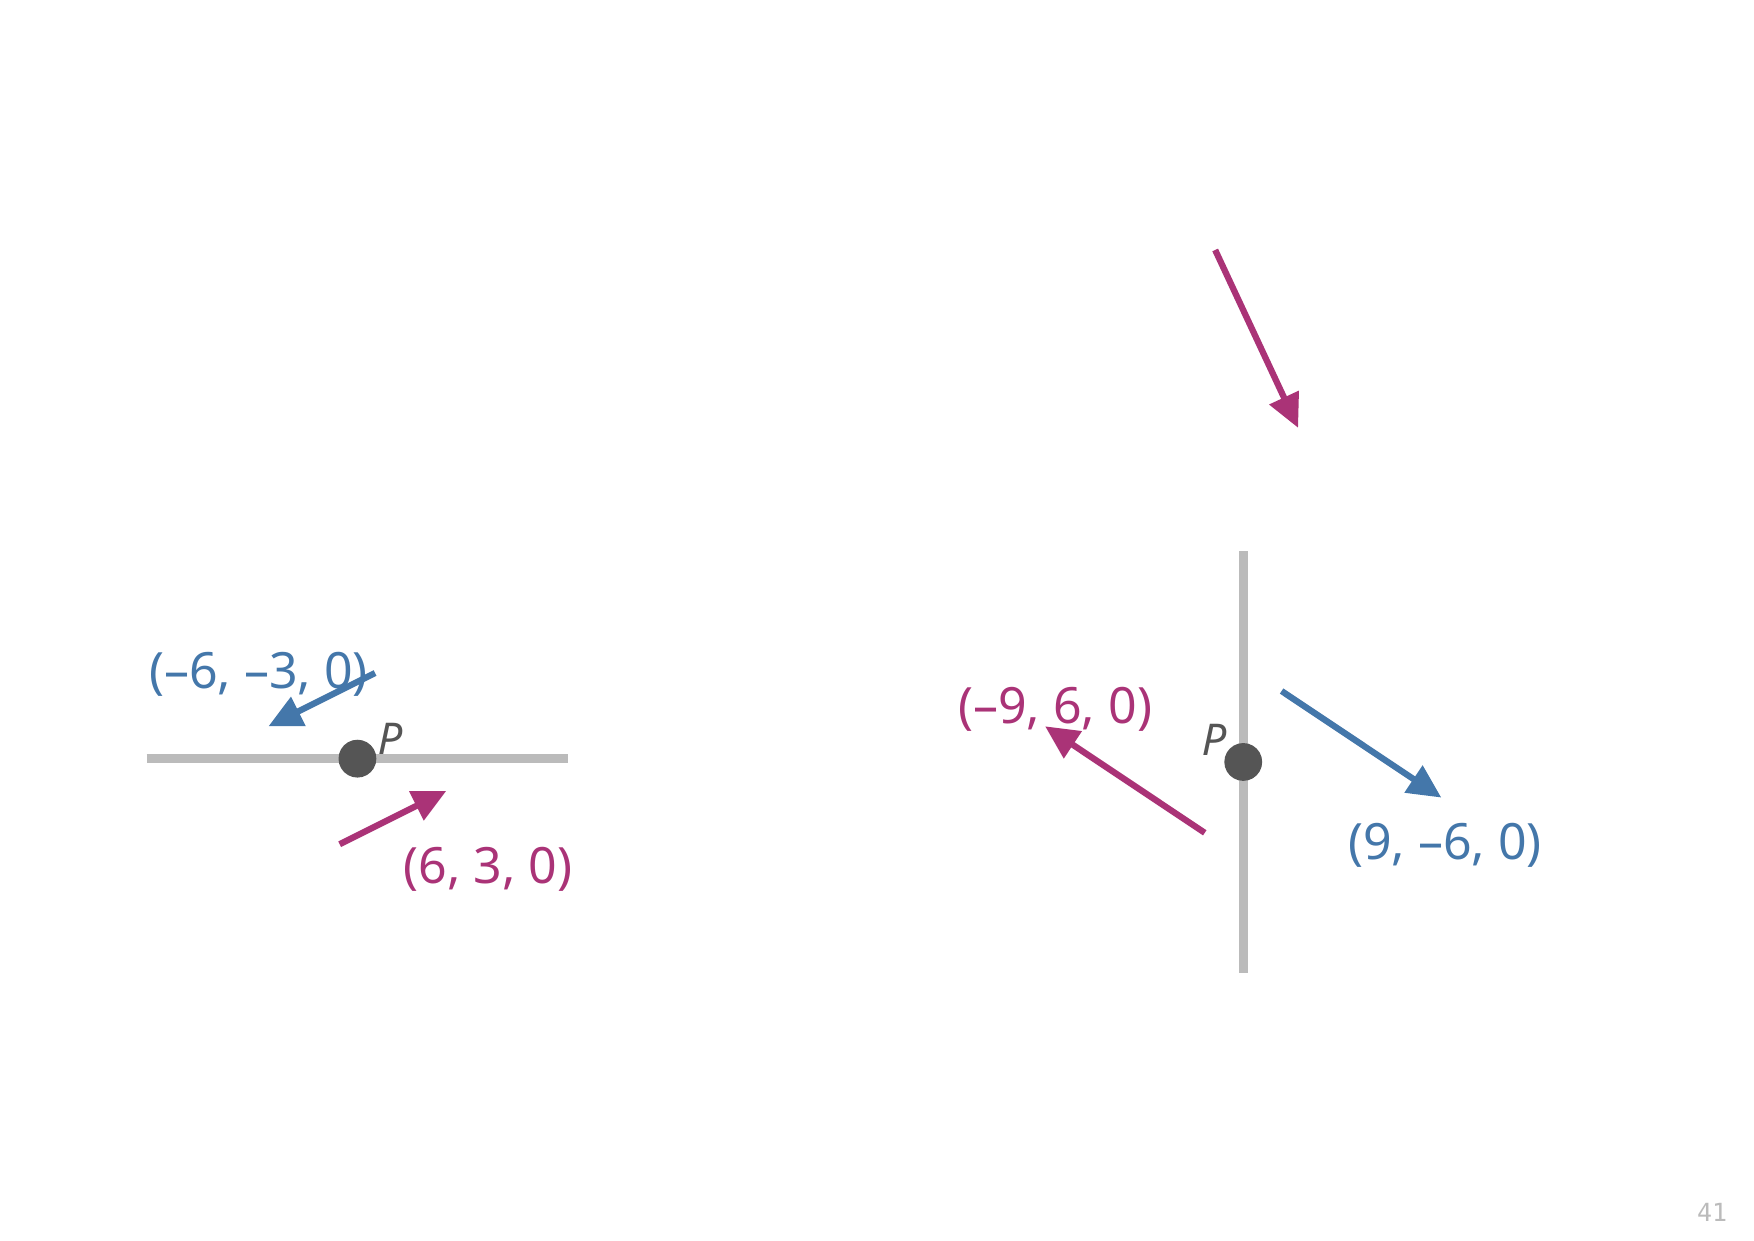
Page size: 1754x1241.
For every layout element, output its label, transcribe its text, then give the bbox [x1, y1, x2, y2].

text_box (–6, –3, 0) [134, 627, 373, 693]
text_box (6, 3, 0) [388, 822, 577, 888]
text_box (9, –6, 0) [1333, 798, 1547, 864]
text_box [1224, 743, 1263, 781]
text_box P [362, 700, 420, 759]
text_box (–9, 6, 0) [943, 662, 1157, 728]
text_box P [1186, 701, 1244, 760]
text_box [338, 739, 377, 778]
